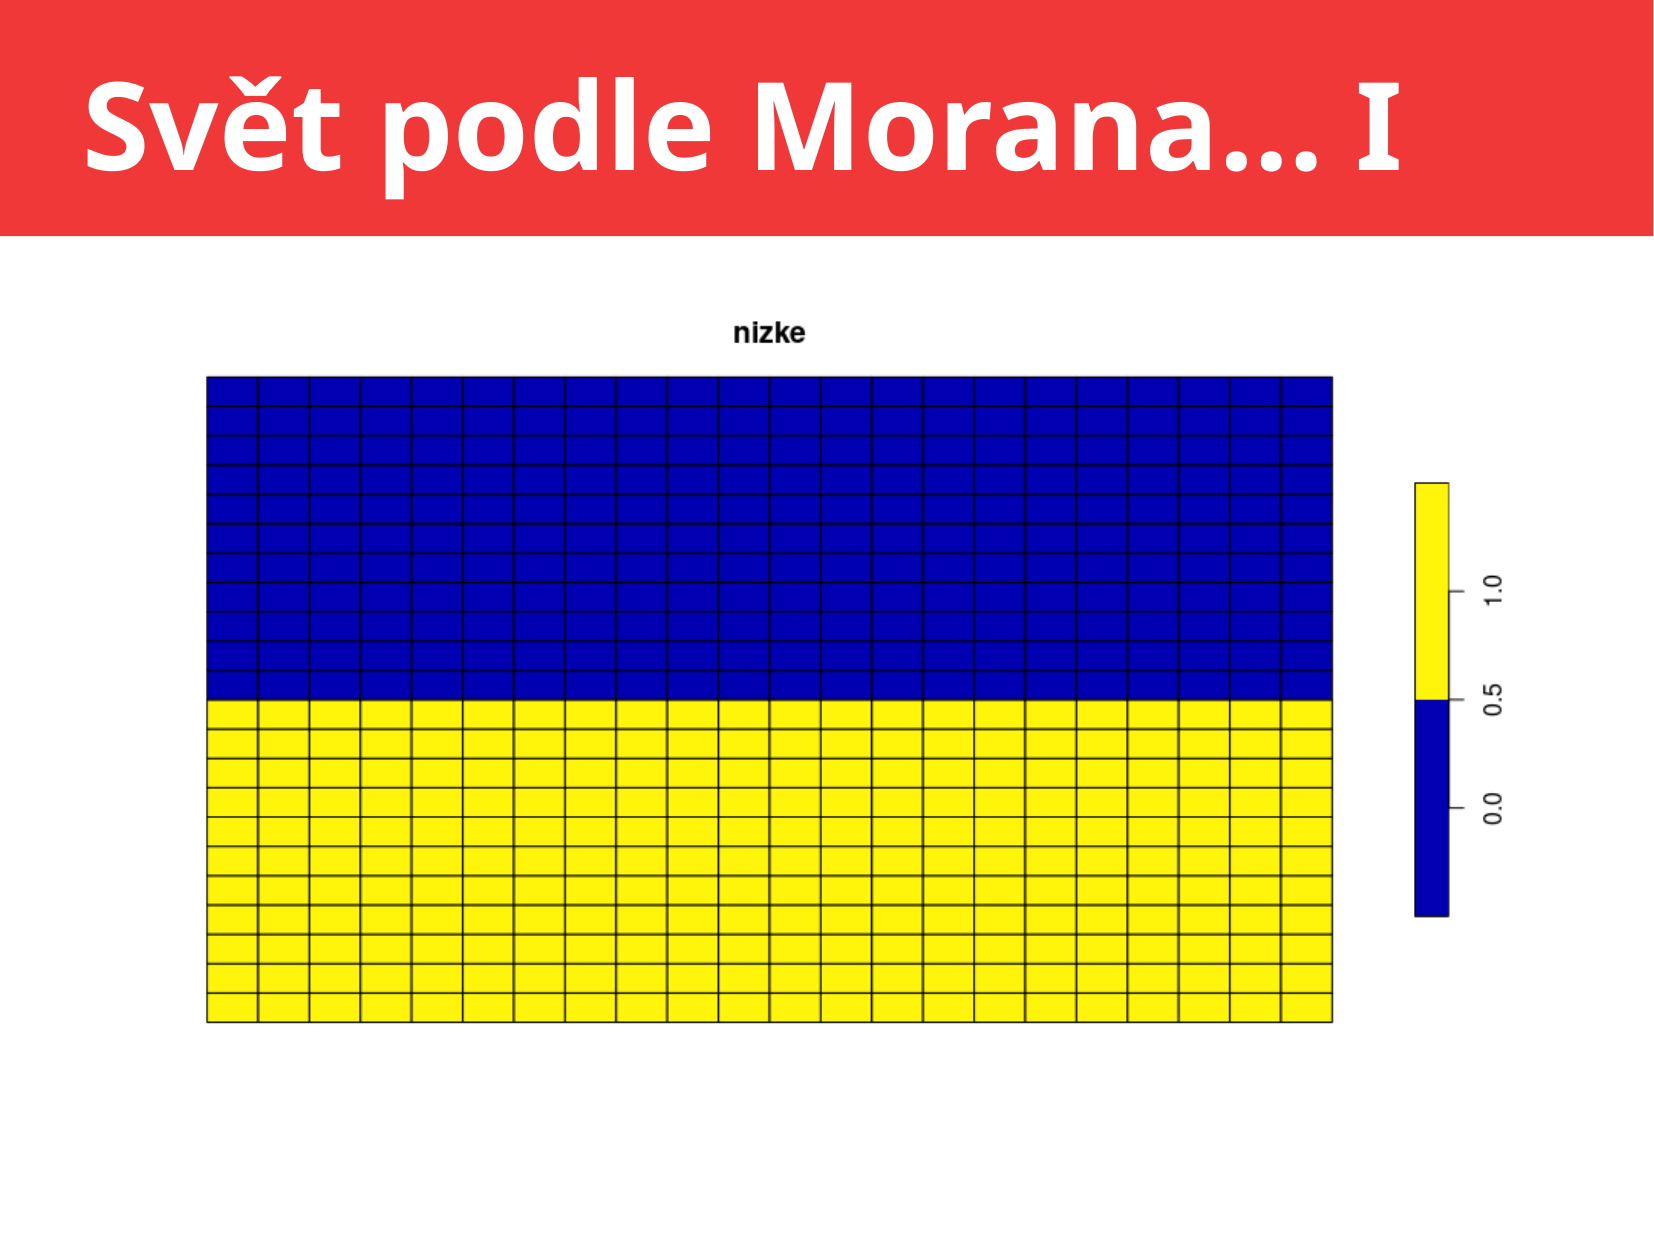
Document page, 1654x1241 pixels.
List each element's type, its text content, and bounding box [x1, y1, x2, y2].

title Svět podle Morana… I [82, 19, 1571, 227]
picture [133, 314, 1511, 1080]
